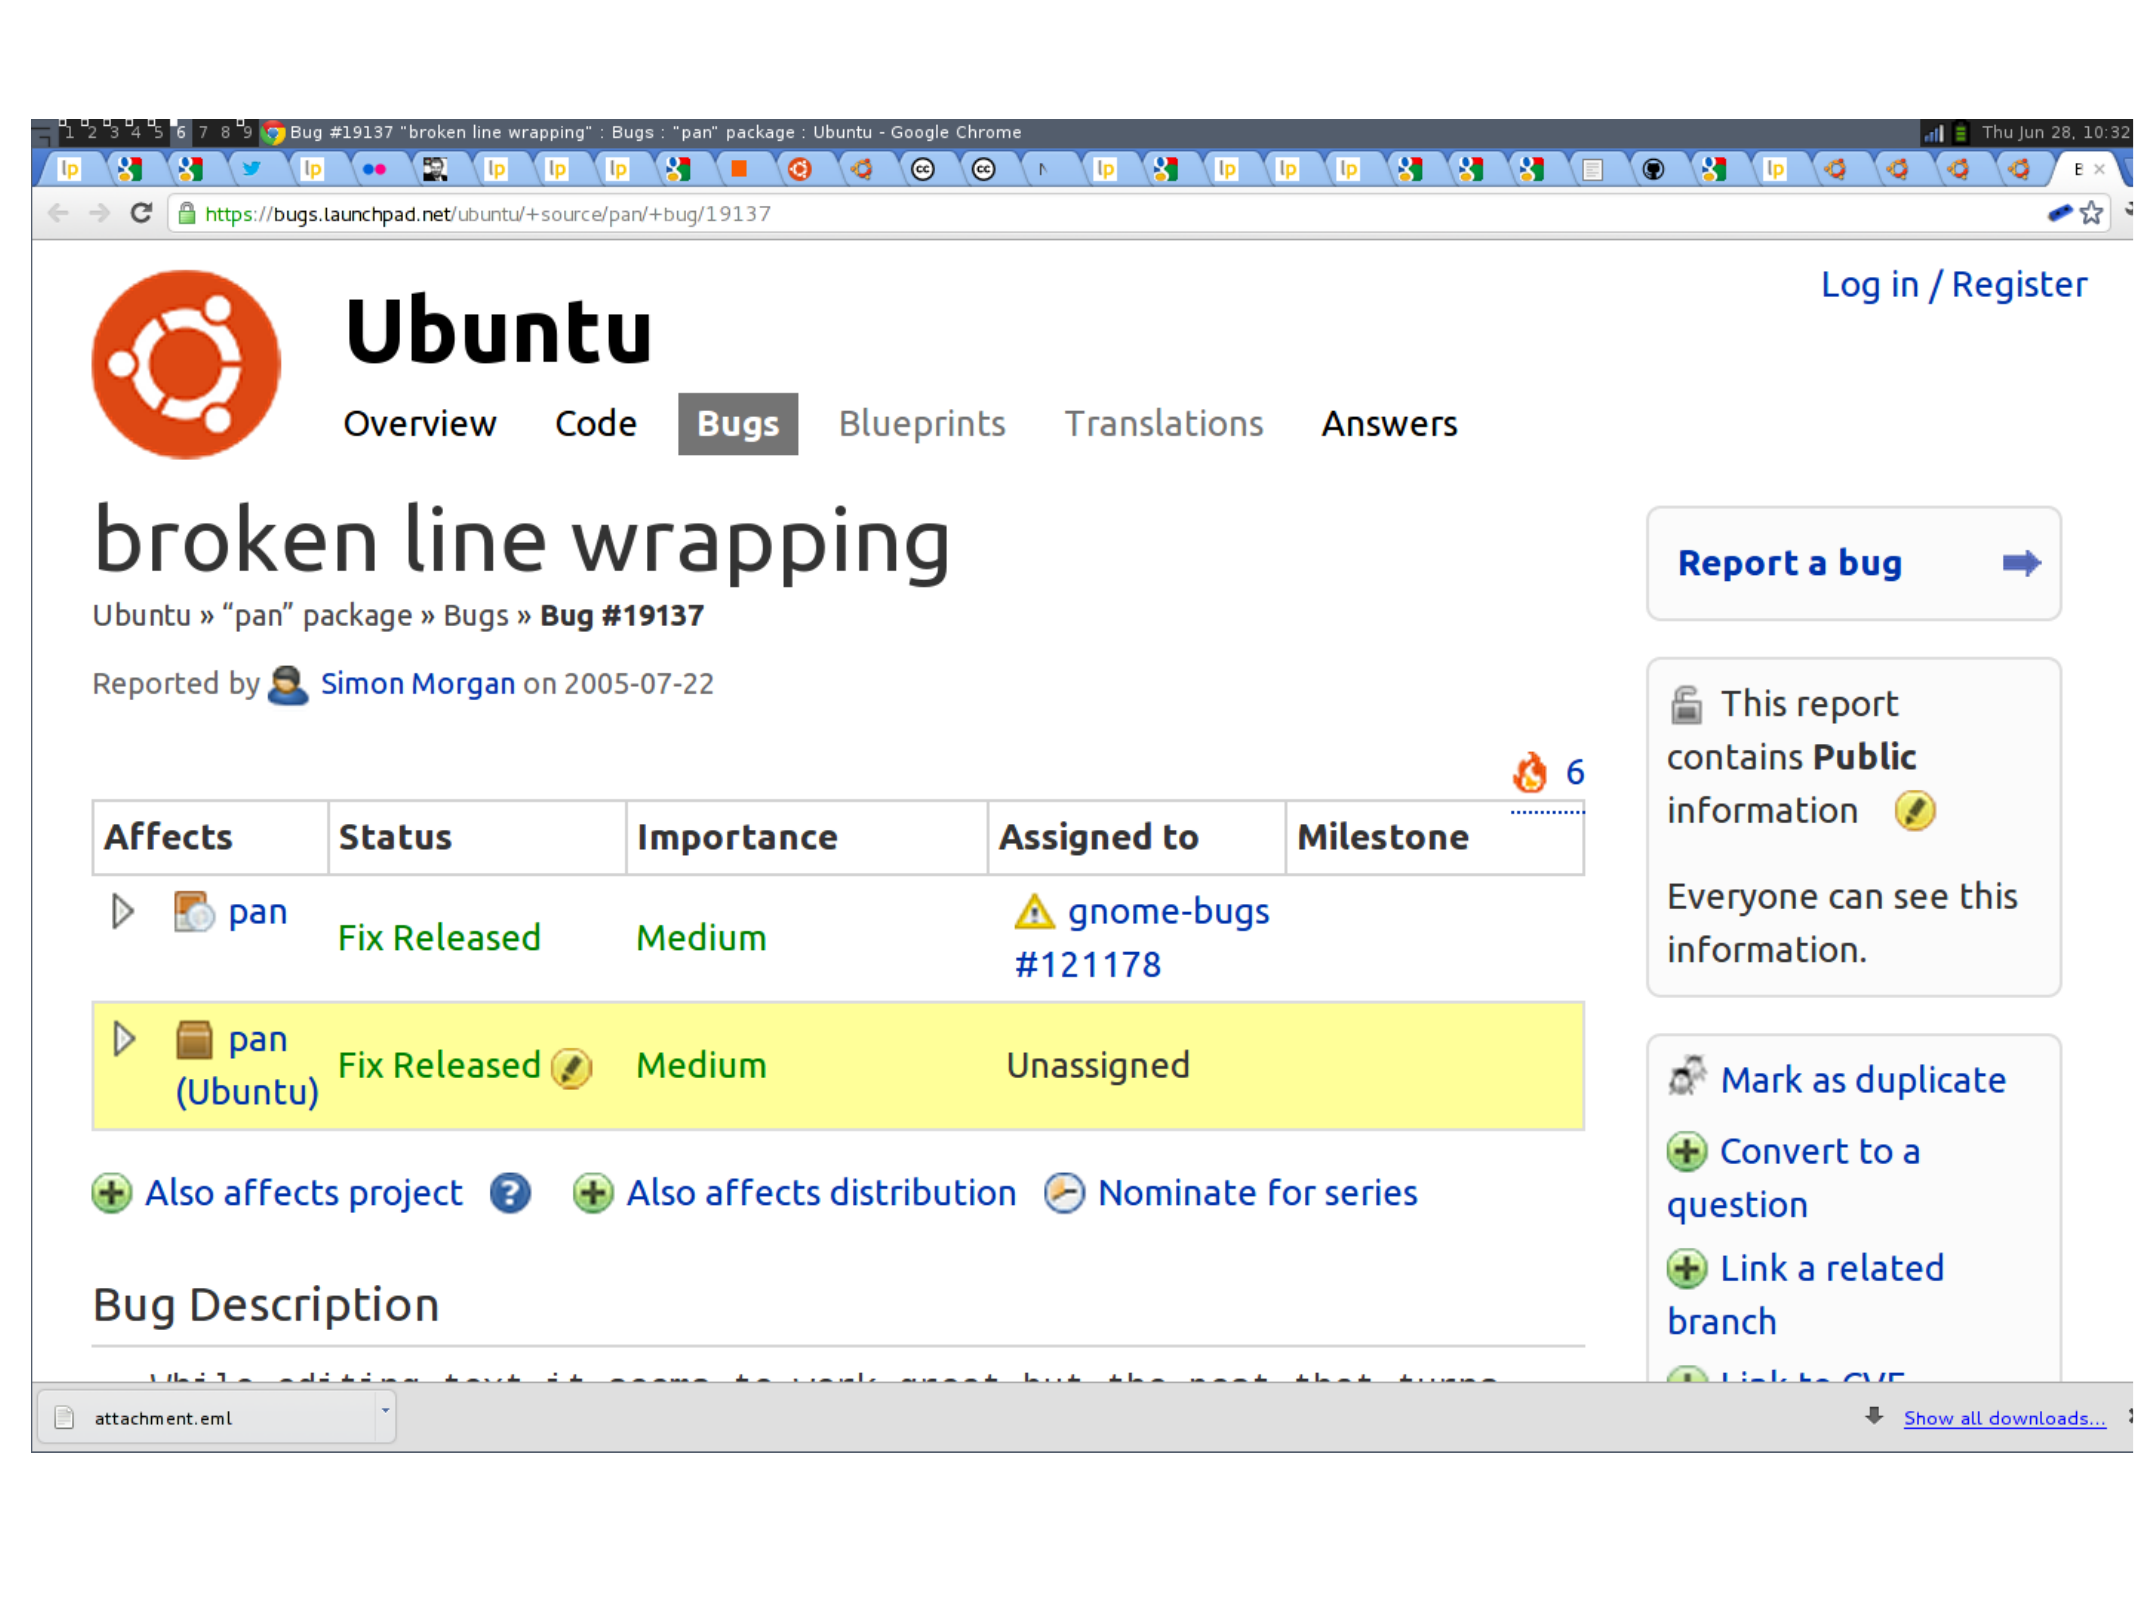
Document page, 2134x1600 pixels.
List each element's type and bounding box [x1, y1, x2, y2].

picture [31, 119, 2134, 1453]
